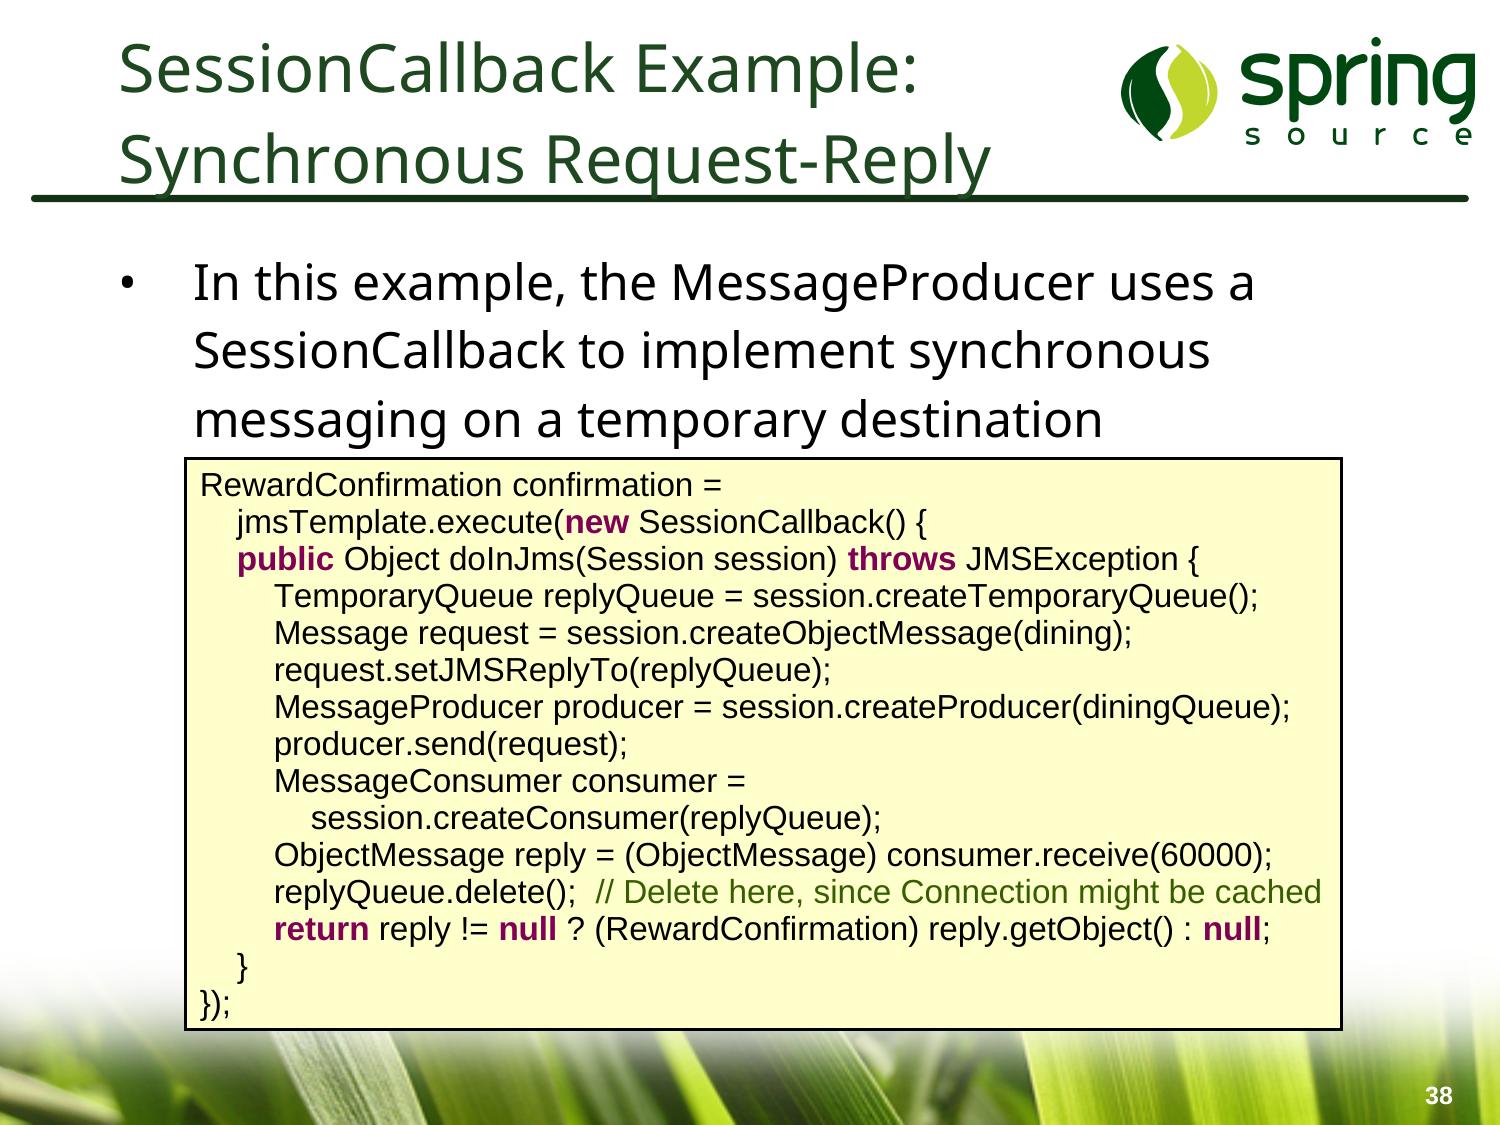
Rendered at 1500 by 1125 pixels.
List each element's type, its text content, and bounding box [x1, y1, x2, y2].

text_box RewardConfirmation confirmation = jmsTemplate.execute(new SessionCallback() { public Object doInJms(Session session) throws JMSException { TemporaryQueue replyQueue = session.createTemporaryQueue(); Message request = session.createObjectMessage(dining); request.setJMSReplyTo(replyQueue); MessageProducer producer = session.createProducer(diningQueue); producer.send(request); MessageConsumer consumer = session.createConsumer(replyQueue); ObjectMessage reply = (ObjectMessage) consumer.receive(60000); replyQueue.delete(); // Delete here, since Connection might be cached return reply != null ? (RewardConfirmation) reply.getObject() : null; } }); [185, 458, 1342, 1030]
list In this example, the MessageProducer uses a SessionCallback to implement synchronous messaging on a temporary destination [103, 239, 1394, 437]
picture [0, 944, 1500, 1125]
picture [1137, 37, 1475, 145]
title SessionCallback Example: Synchronous Request-Reply [104, 14, 1137, 192]
